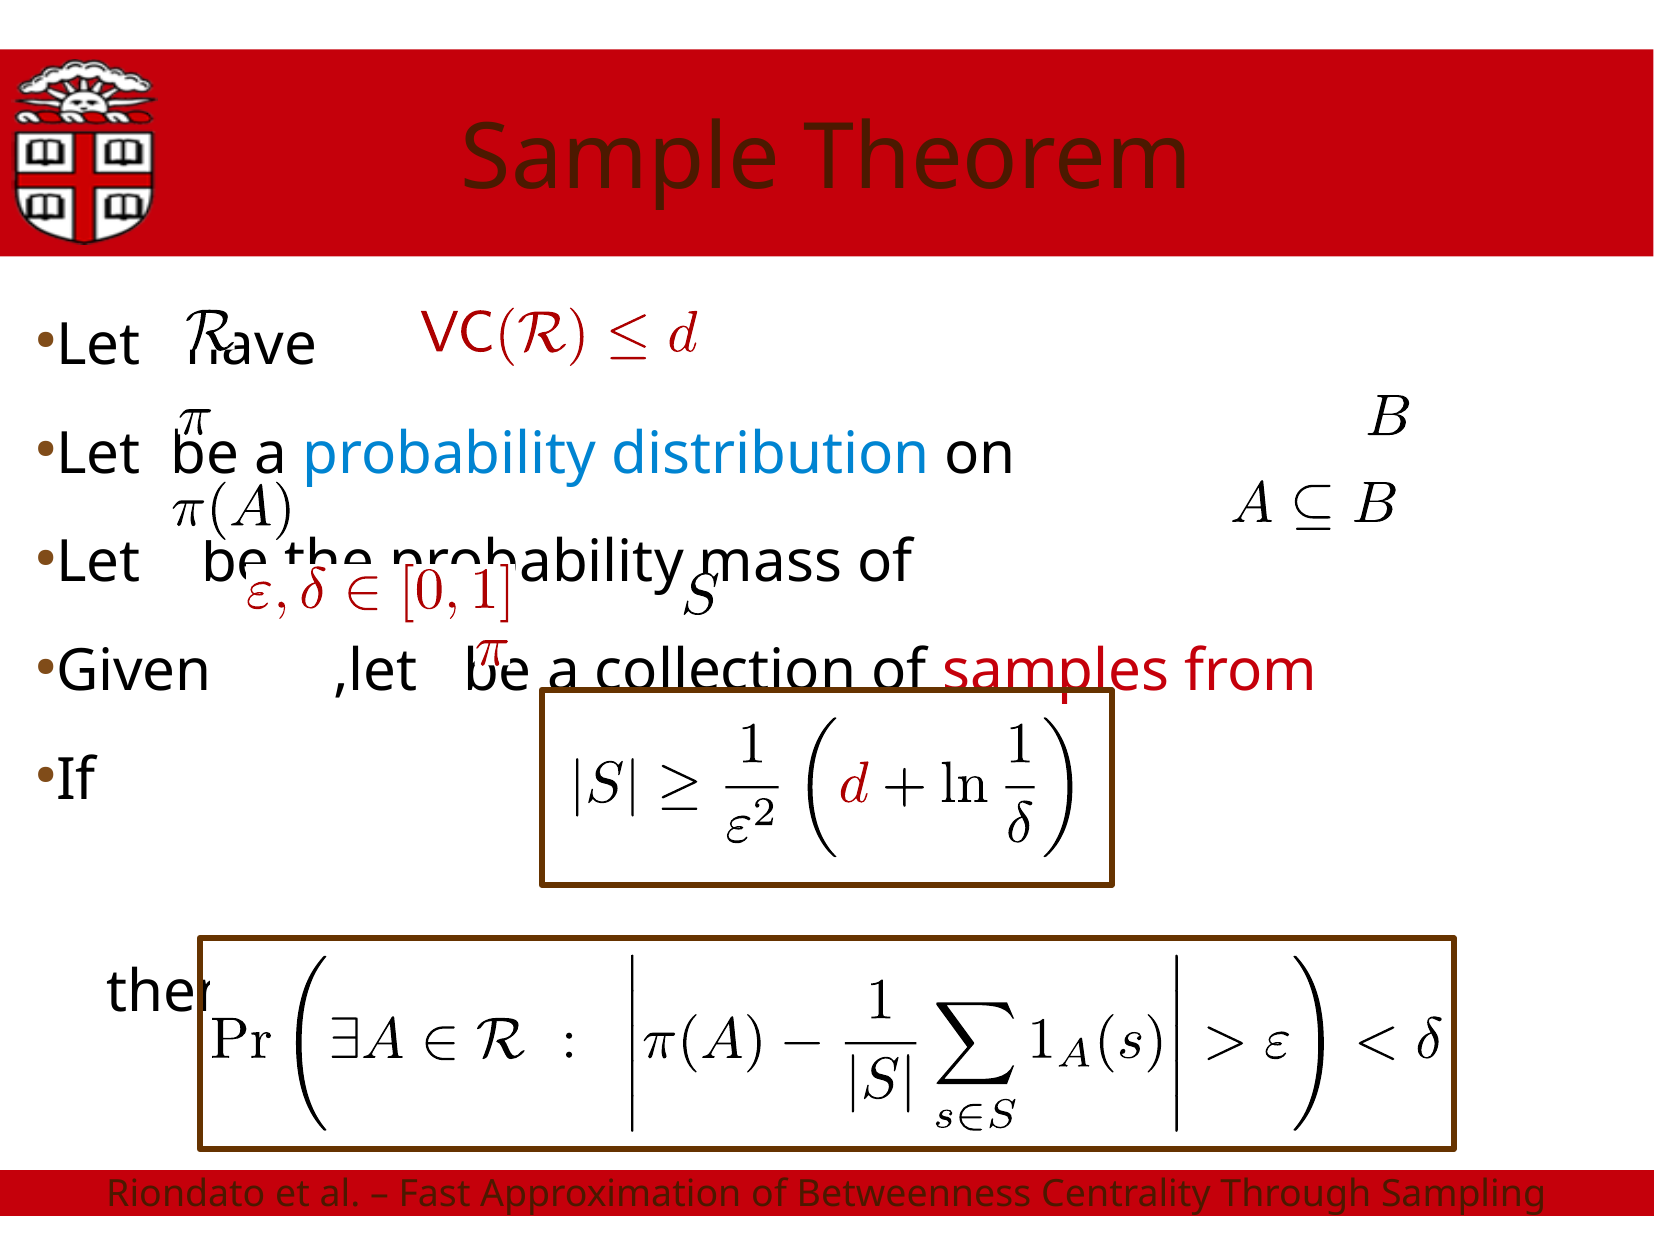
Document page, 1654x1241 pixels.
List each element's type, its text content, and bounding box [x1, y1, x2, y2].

text_box Riondato et al. – Fast Approximation of Betweenness Centrality Through Sampling [0, 1170, 1654, 1216]
text_box [1230, 480, 1399, 530]
text_box [246, 564, 516, 623]
text_box [680, 572, 721, 616]
text_box [210, 954, 1444, 1132]
text_box [474, 640, 511, 666]
text_box [1365, 395, 1413, 436]
text_box [569, 717, 1085, 858]
text_box [420, 307, 698, 366]
title Sample Theorem [0, 49, 1654, 257]
list Let have Let be a probability distribution on Let be the probability mass of Given ,let be a collection of samples from If then, [35, 302, 1491, 1170]
text_box [185, 309, 235, 351]
text_box [177, 409, 214, 436]
text_box [170, 481, 296, 541]
picture [11, 59, 158, 245]
